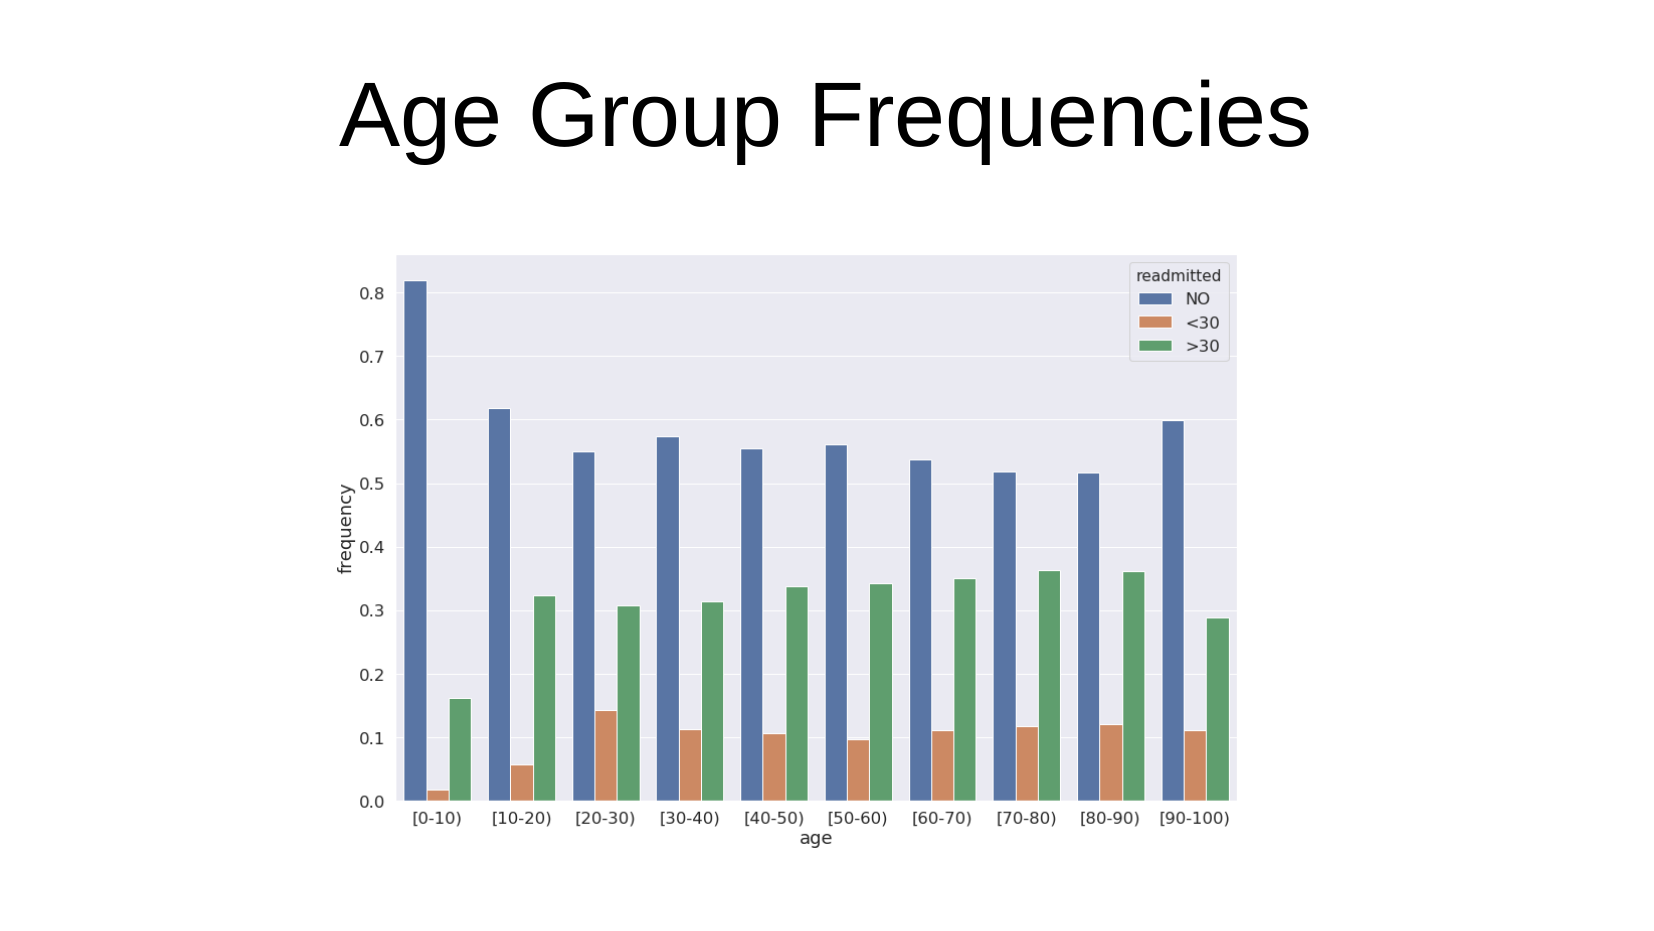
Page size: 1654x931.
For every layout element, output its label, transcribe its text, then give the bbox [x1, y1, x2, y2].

picture [330, 241, 1250, 856]
title Age Group Frequencies [82, 37, 1571, 193]
